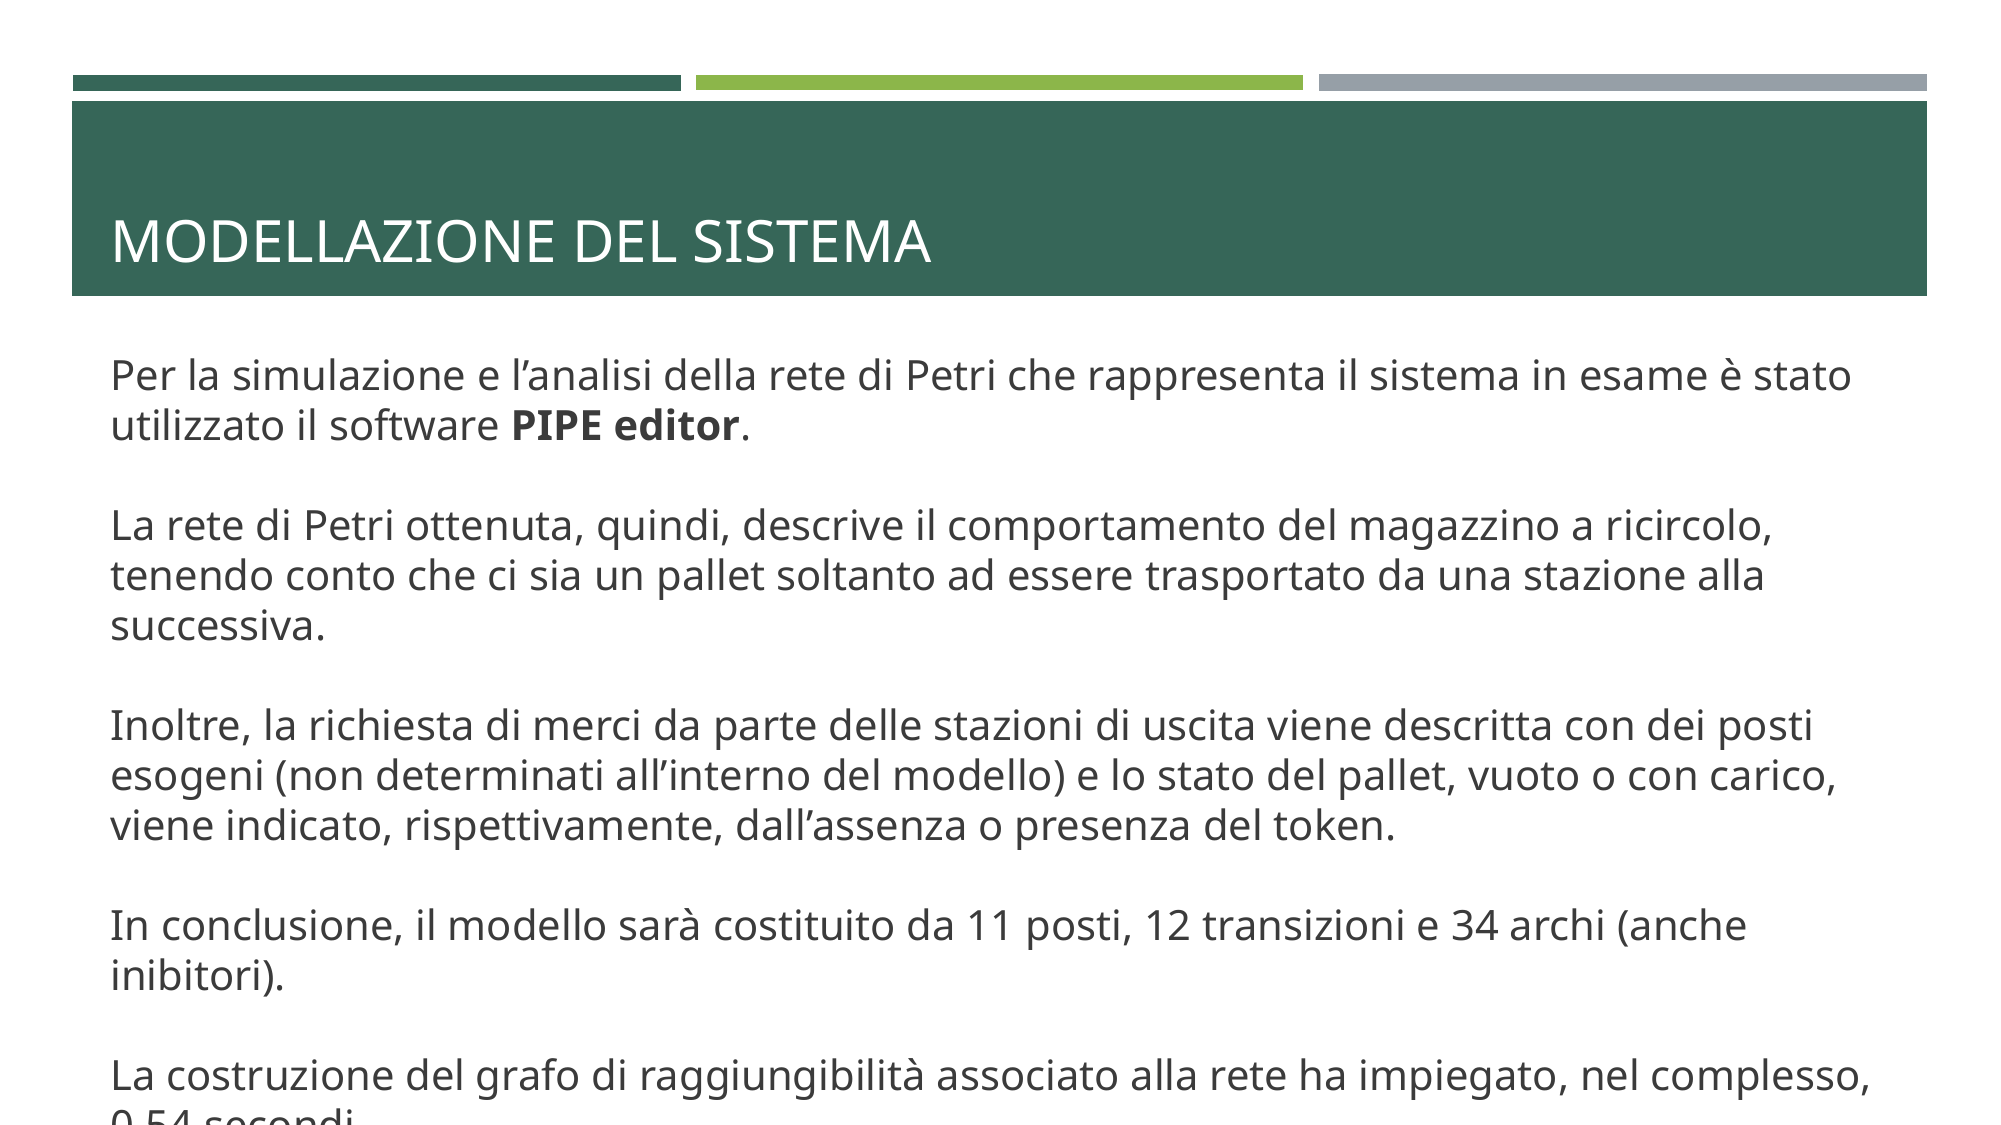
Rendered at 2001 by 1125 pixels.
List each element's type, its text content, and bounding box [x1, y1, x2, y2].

text_box Per la simulazione e l’analisi della rete di Petri che rappresenta il sistema in esame è stato utilizzato il software PIPE editor. La rete di Petri ottenuta, quindi, descrive il comportamento del magazzino a ricircolo, tenendo conto che ci sia un pallet soltanto ad essere trasportato da una stazione alla successiva. Inoltre, la richiesta di merci da parte delle stazioni di uscita viene descritta con dei posti esogeni (non determinati all’interno del modello) e lo stato del pallet, vuoto o con carico, viene indicato, rispettivamente, dall’assenza o presenza del token. In conclusione, il modello sarà costituito da 11 posti, 12 transizioni e 34 archi (anche inibitori). La costruzione del grafo di raggiungibilità associato alla rete ha impiegato, nel complesso, 0.54 secondi. [95, 340, 1905, 1063]
title Modellazione del sistema [95, 115, 1905, 282]
